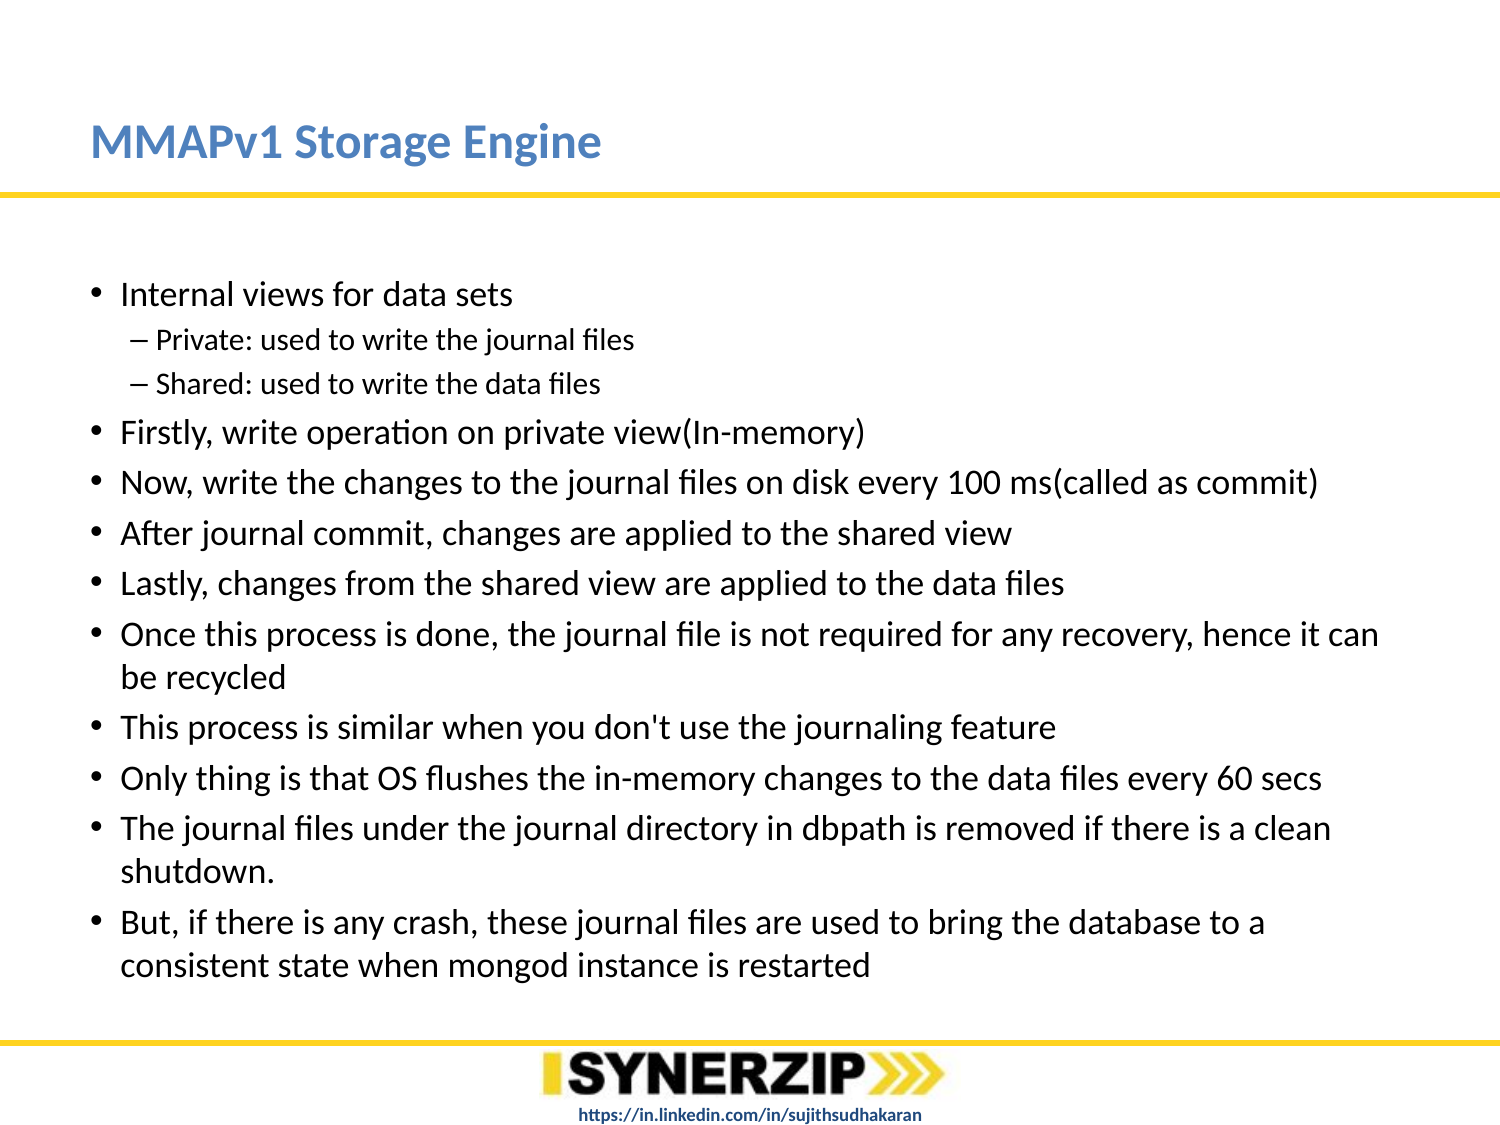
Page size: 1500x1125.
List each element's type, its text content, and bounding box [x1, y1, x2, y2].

title MMAPv1 Storage Engine [75, 45, 1425, 233]
picture [539, 1049, 961, 1090]
text_box https://in.linkedin.com/in/sujithsudhakaran [500, 1090, 1000, 1125]
list Internal views for data sets Private: used to write the journal files Shared: used to write the data files Firstly, write operation on private view(In-memory) Now, write the changes to the journal files on disk every 100 ms(called as commit) After journal commit, changes are applied to the shared view Lastly, changes from the shared view are applied to the data files Once this process is done, the journal file is not required for any recovery, hence it can be recycled This process is similar when you don't use the journaling feature Only thing is that OS flushes the in-memory changes to the data files every 60 secs The journal files under the journal directory in dbpath is removed if there is a clean shutdown. But, if there is any crash, these journal files are used to bring the database to a consistent state when mongod instance is restarted [75, 262, 1425, 1005]
